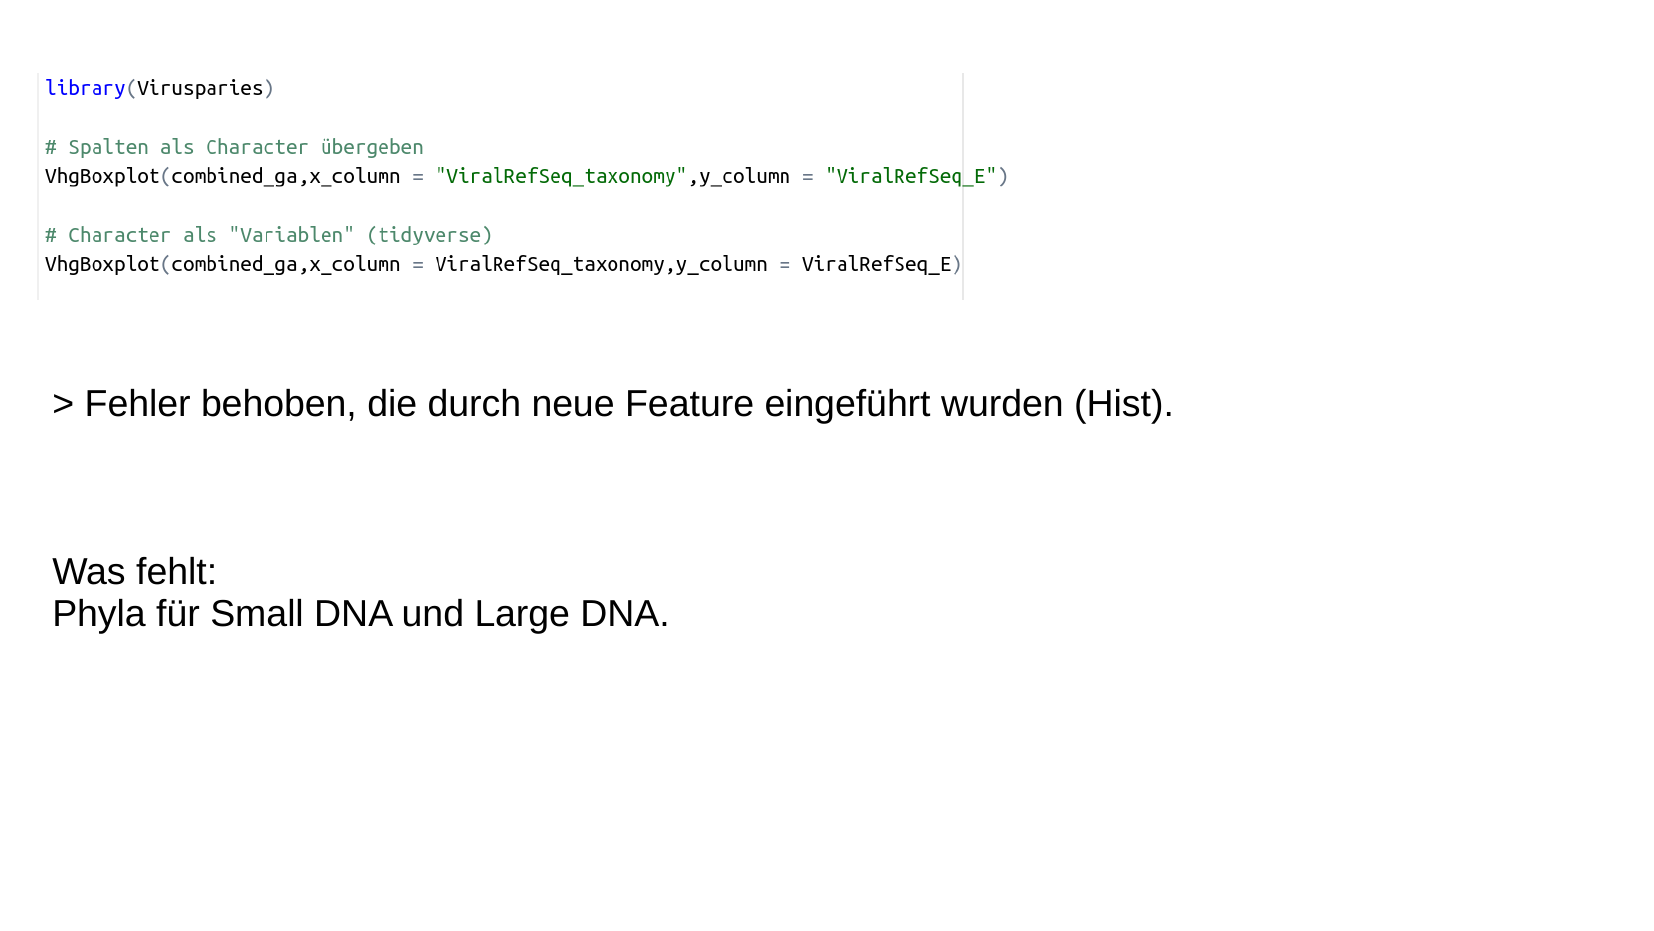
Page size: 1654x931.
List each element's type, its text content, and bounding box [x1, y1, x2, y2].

picture [37, 73, 1013, 301]
text_box > Fehler behoben, die durch neue Feature eingeführt wurden (Hist). Was fehlt: Phyla für Small DNA und Large DNA. [37, 375, 1276, 642]
